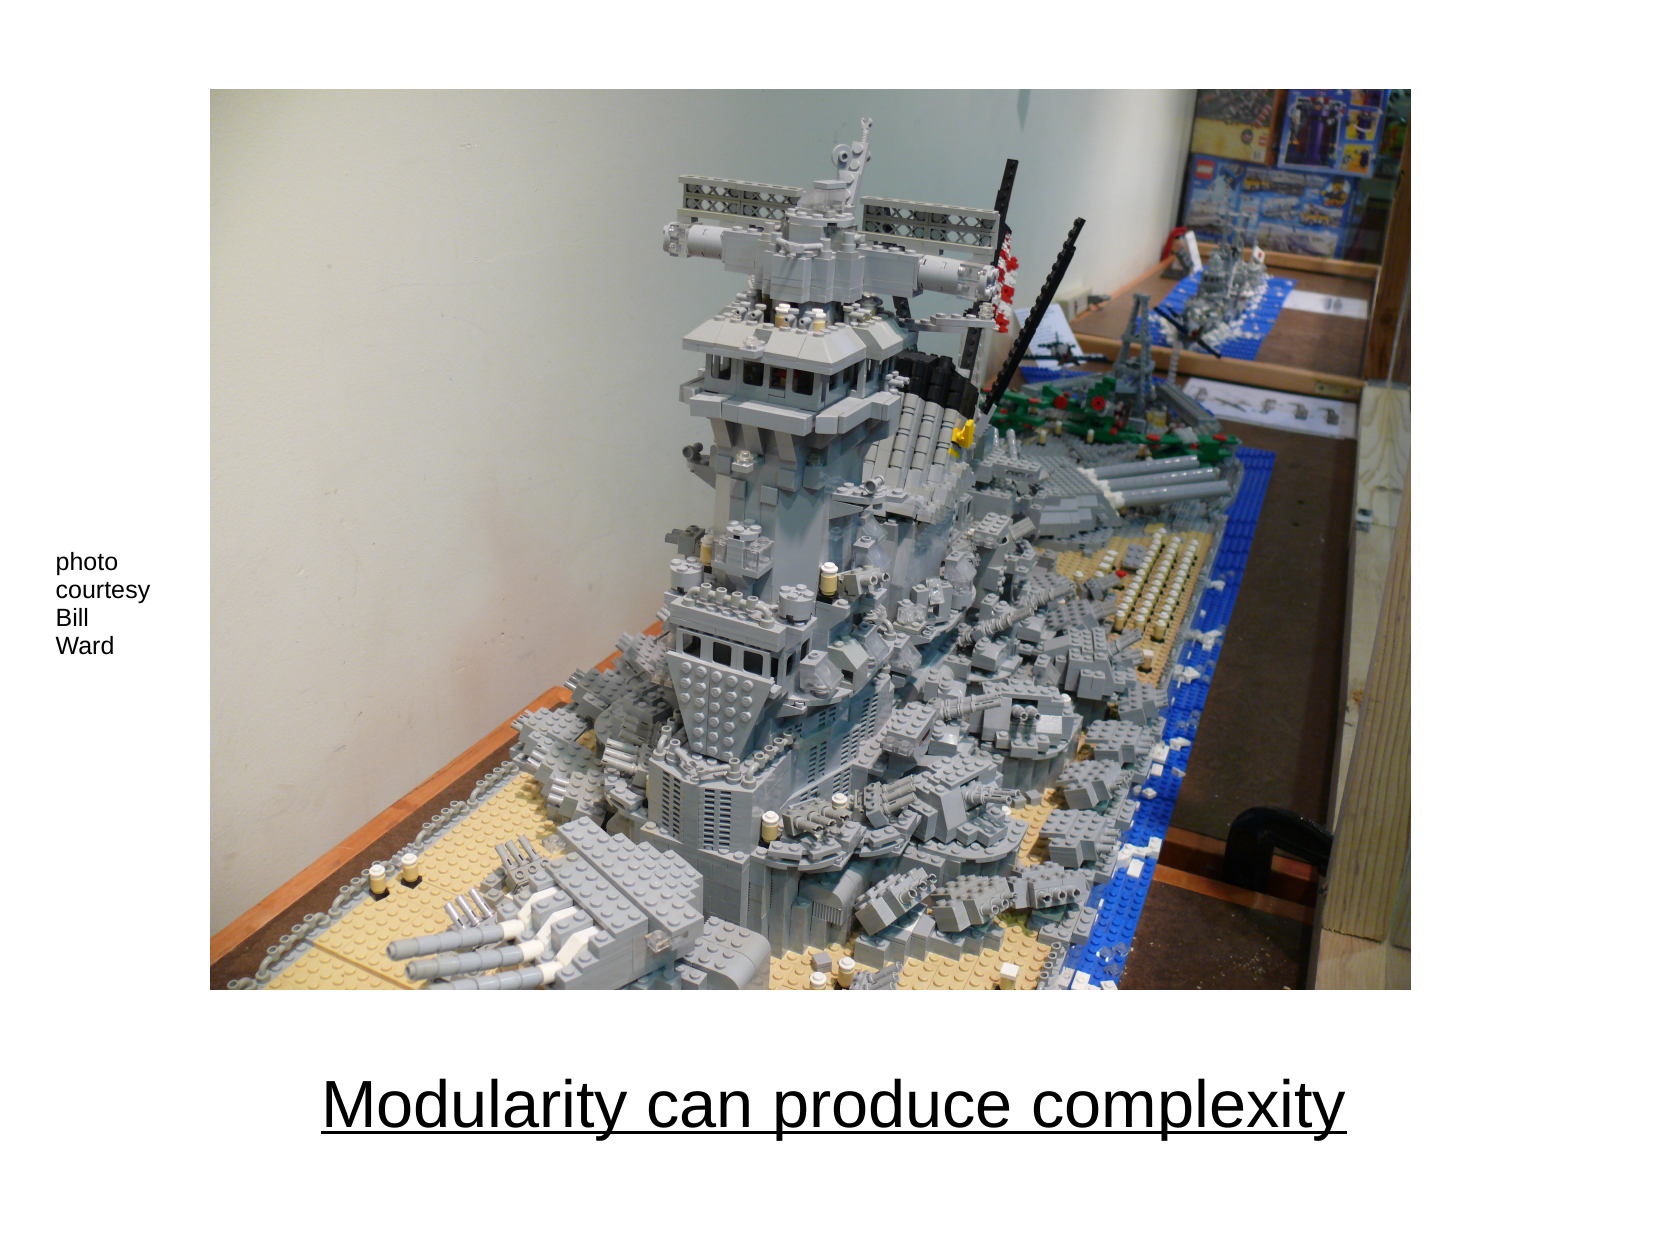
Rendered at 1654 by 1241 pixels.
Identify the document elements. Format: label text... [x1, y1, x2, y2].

title Modularity can produce complexity [90, 1022, 1579, 1186]
text_box photo courtesy Bill Ward [40, 540, 166, 667]
picture [210, 89, 1411, 991]
